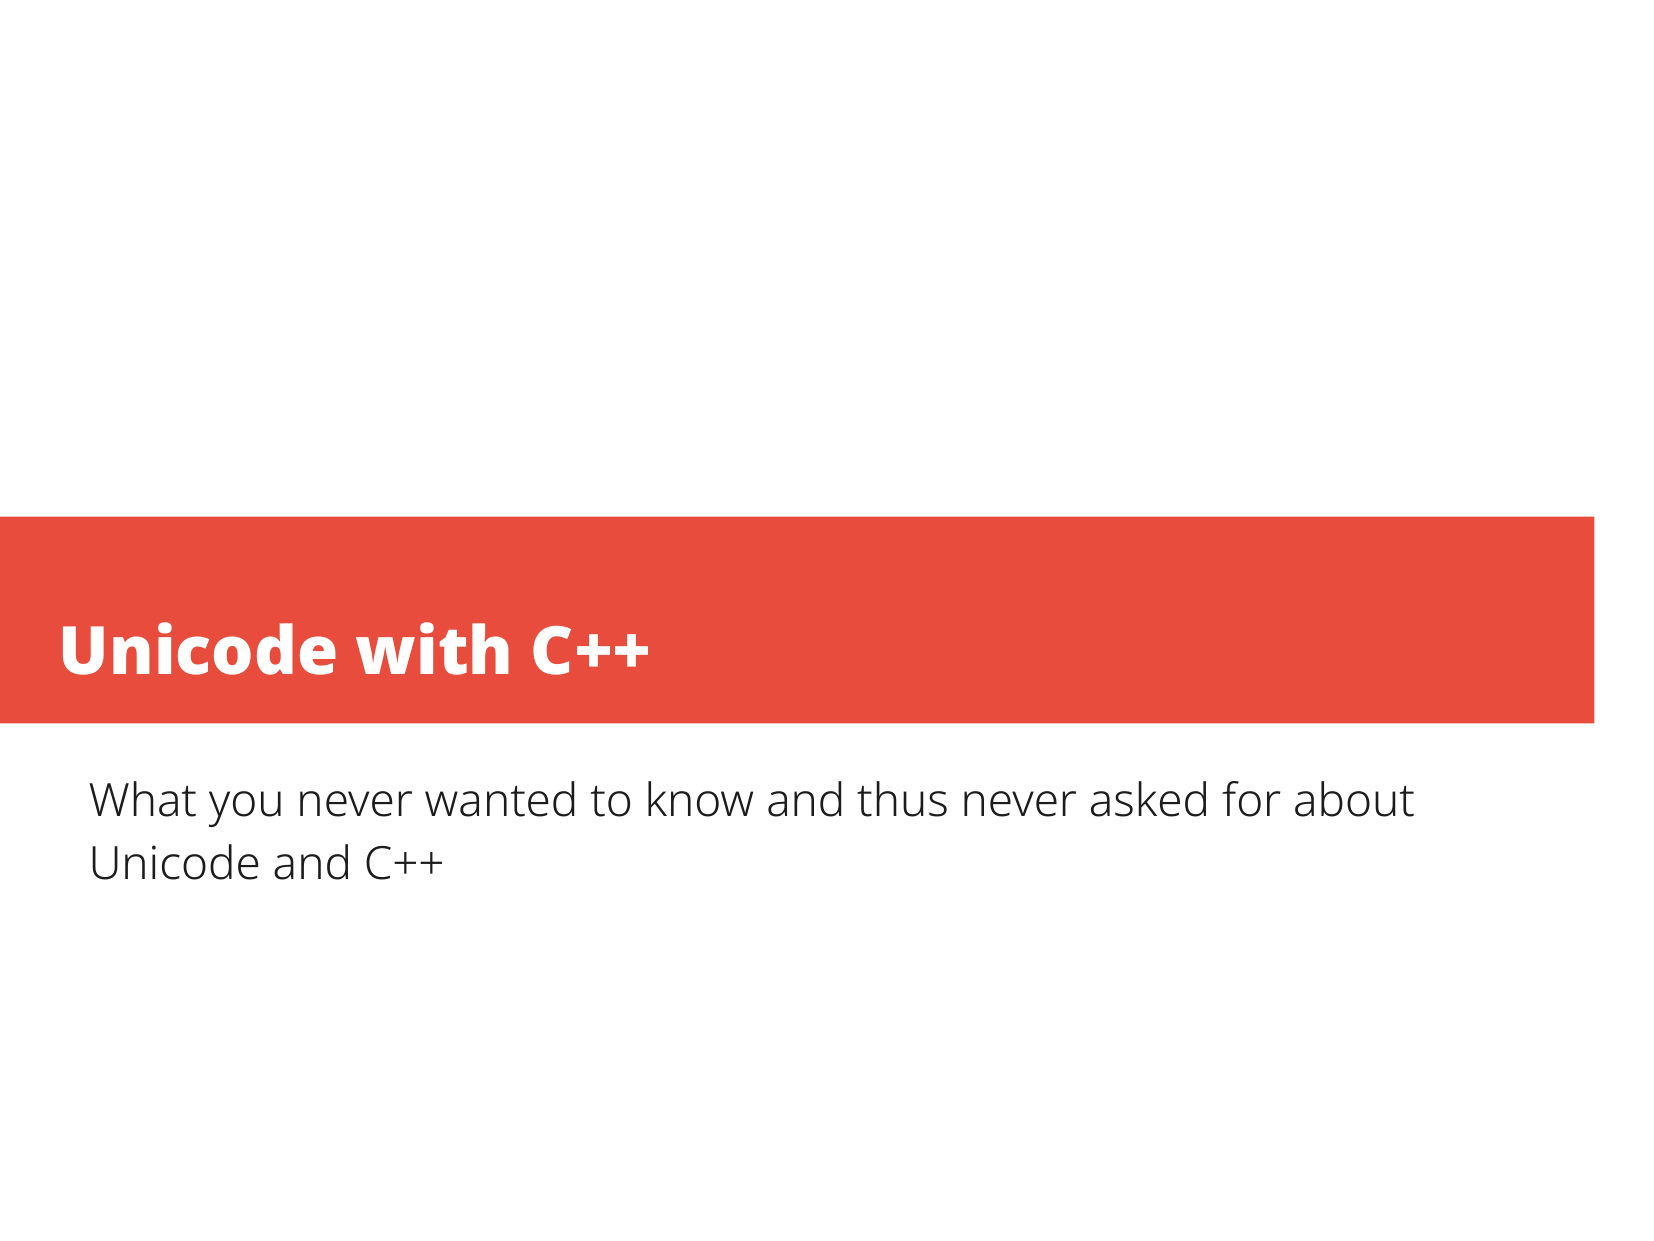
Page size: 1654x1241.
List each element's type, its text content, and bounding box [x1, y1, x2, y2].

title Unicode with C++ [59, 546, 1595, 694]
subtitle What you never wanted to know and thus never asked for about Unicode and C++ [88, 767, 1595, 1182]
